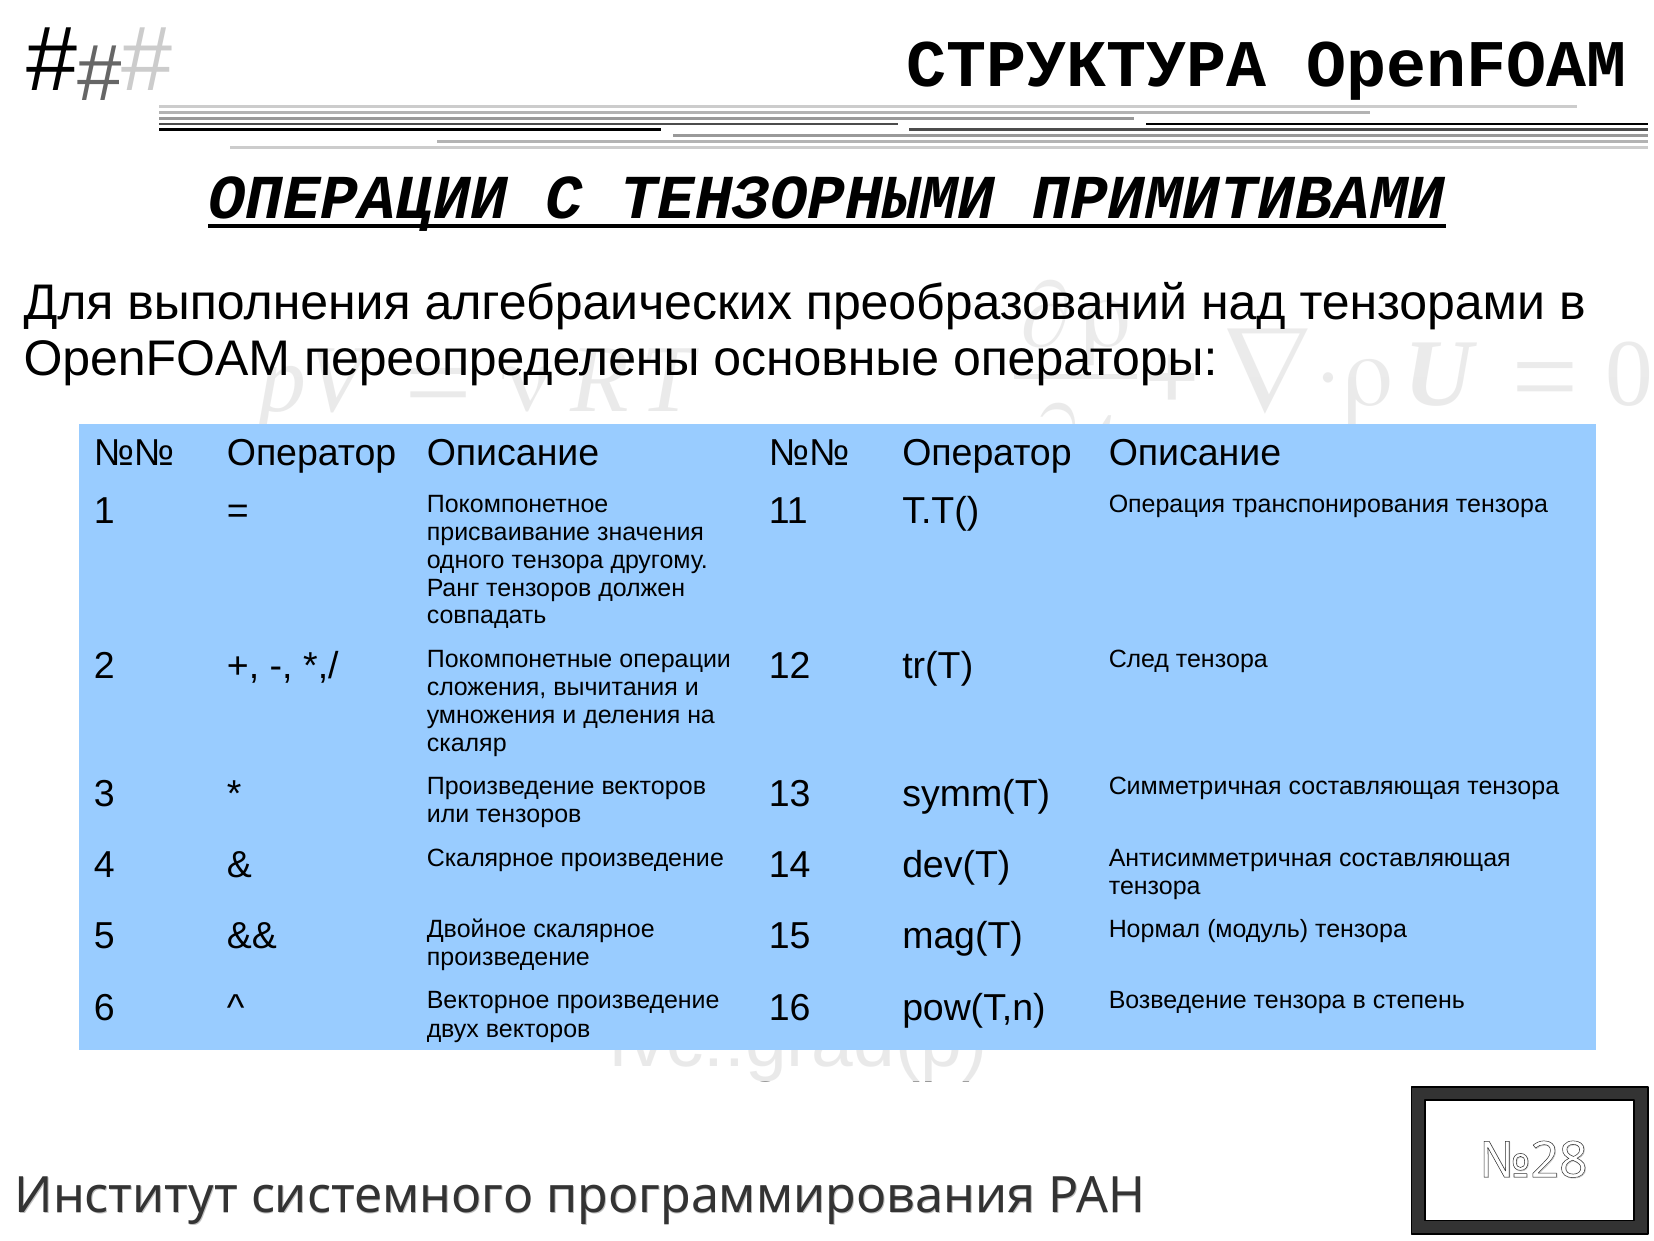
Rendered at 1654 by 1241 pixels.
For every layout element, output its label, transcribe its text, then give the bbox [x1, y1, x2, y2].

table_header Оператор [212, 424, 412, 482]
table_cell 14 [754, 836, 888, 908]
list Для выполнения алгебраических преобразований над тензорами в OpenFOAM переопределены основные операторы: [23, 274, 1648, 386]
table_cell 6 [79, 979, 212, 1050]
table_cell dev(T) [888, 836, 1094, 908]
table_cell +, -, *,/ [212, 637, 412, 765]
table_cell T.T() [888, 482, 1094, 637]
table_cell Векторное произведение двух векторов [412, 979, 754, 1050]
table_cell * [212, 765, 412, 836]
table_cell 15 [754, 908, 888, 979]
table_cell 5 [79, 908, 212, 979]
table_cell tr(T) [888, 637, 1094, 765]
table_cell pow(T,n) [888, 979, 1094, 1050]
table_cell Покомпонетное присваивание значения одного тензора другому. Ранг тензоров должен совпадать [412, 482, 754, 637]
title ОПЕРАЦИИ С ТЕНЗОРНЫМИ ПРИМИТИВАМИ [0, 147, 1654, 257]
table_cell Нормал (модуль) тензора [1094, 908, 1596, 979]
table_cell Покомпонетные операции сложения, вычитания и умножения и деления на скаляр [412, 637, 754, 765]
table_cell Скалярное произведение [412, 836, 754, 908]
table_cell & [212, 836, 412, 908]
table_header Описание [412, 424, 754, 482]
table_cell symm(T) [888, 765, 1094, 836]
table_cell 12 [754, 637, 888, 765]
table_cell Симметричная составляющая тензора [1094, 765, 1596, 836]
table_cell Операция транспонирования тензора [1094, 482, 1596, 637]
table_cell Произведение векторов или тензоров [412, 765, 754, 836]
table_cell Возведение тензора в степень [1094, 979, 1596, 1050]
table_cell 1 [79, 482, 212, 637]
table_cell След тензора [1094, 637, 1596, 765]
table_cell Двойное скалярное произведение [412, 908, 754, 979]
table_header Описание [1094, 424, 1596, 482]
table_cell ^ [212, 979, 412, 1050]
table_cell 11 [754, 482, 888, 637]
table_header Оператор [888, 424, 1094, 482]
table_cell 13 [754, 765, 888, 836]
table_cell 3 [79, 765, 212, 836]
table_header №№ [754, 424, 888, 482]
table_cell Антисимметричная составляющая тензора [1094, 836, 1596, 908]
table_cell 16 [754, 979, 888, 1050]
table_cell && [212, 908, 412, 979]
table_cell 4 [79, 836, 212, 908]
table_cell mag(T) [888, 908, 1094, 979]
table_cell 2 [79, 637, 212, 765]
table_header №№ [79, 424, 212, 482]
table_cell = [212, 482, 412, 637]
